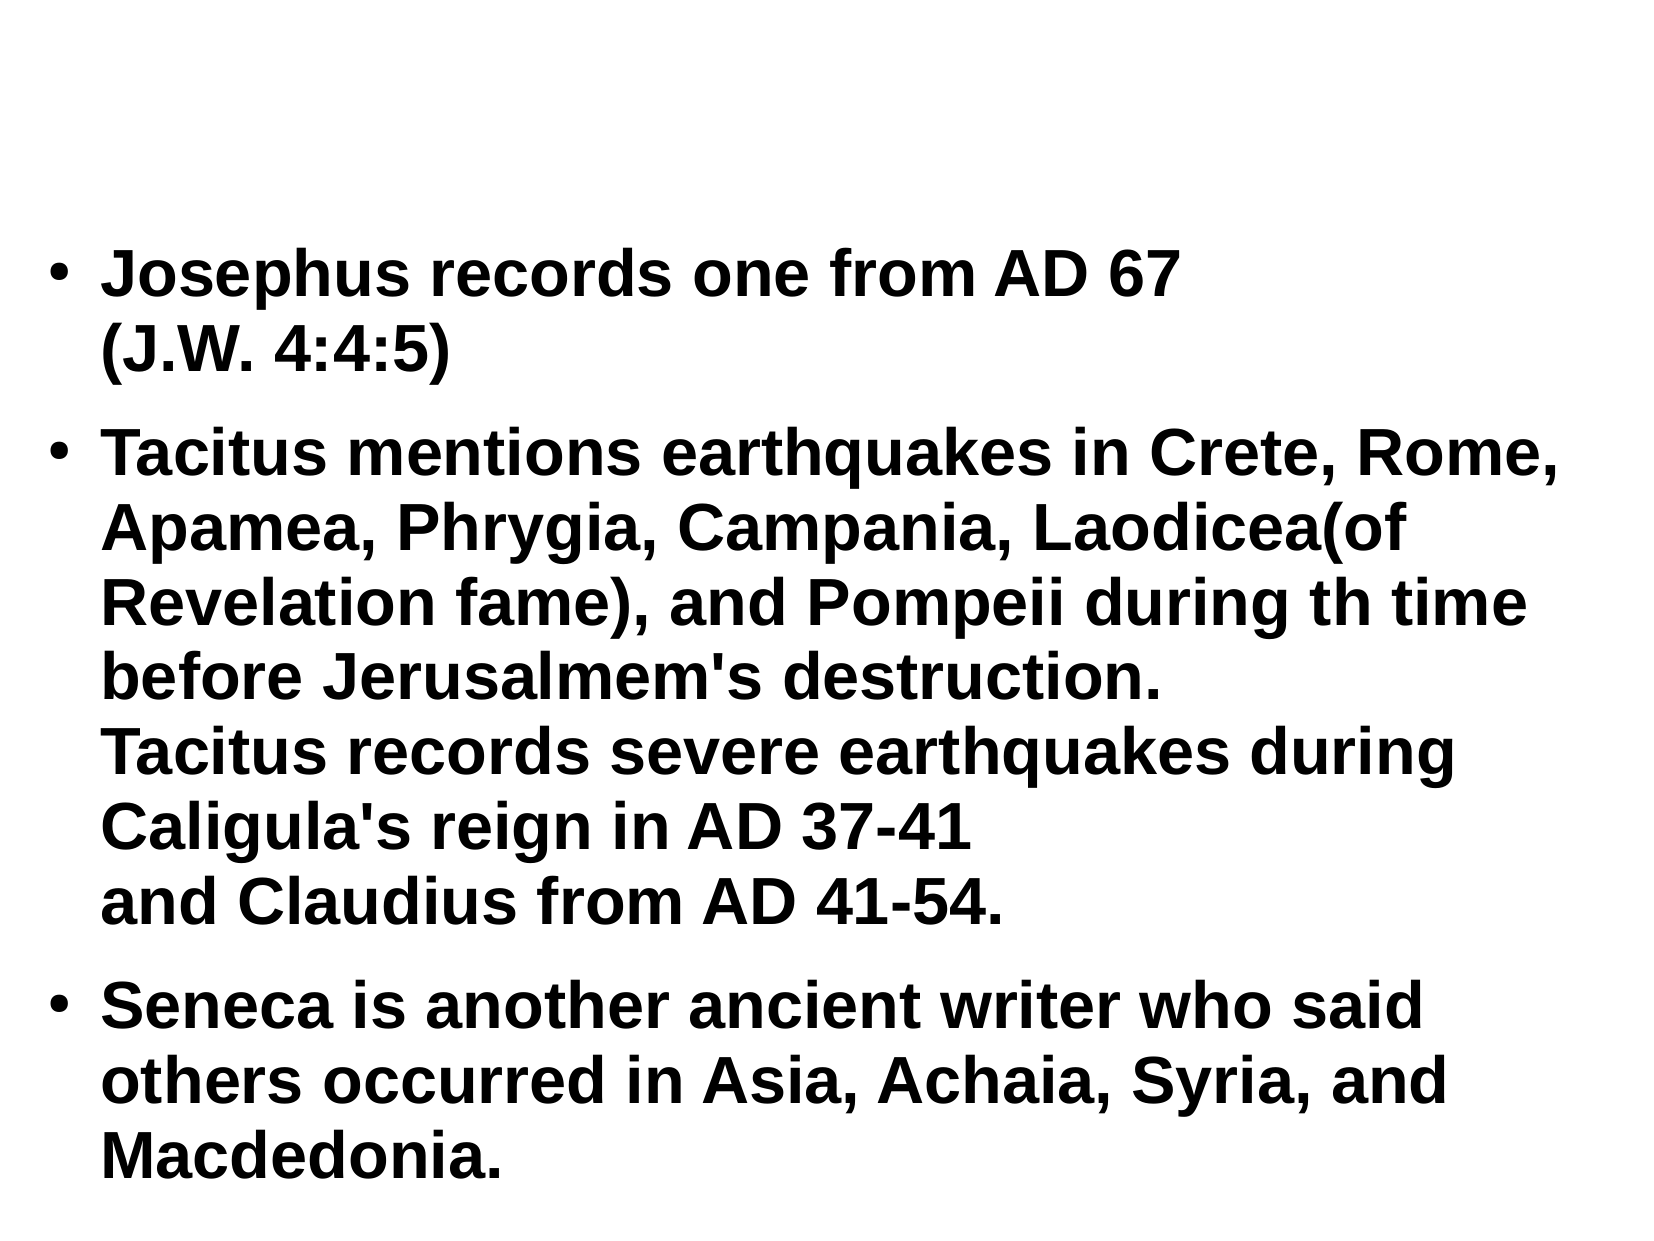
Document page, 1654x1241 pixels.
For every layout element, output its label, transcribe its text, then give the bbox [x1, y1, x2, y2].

list Josephus records one from AD 67 (J.W. 4:4:5) Tacitus mentions earthquakes in Crete, Rome, Apamea, Phrygia, Campania, Laodicea(of Revelation fame), and Pompeii during th time before Jerusalmem's destruction. Tacitus records severe earthquakes during Caligula's reign in AD 37-41 and Claudius from AD 41-54. Seneca is another ancient writer who said others occurred in Asia, Achaia, Syria, and Macdedonia. [29, 236, 1571, 1241]
